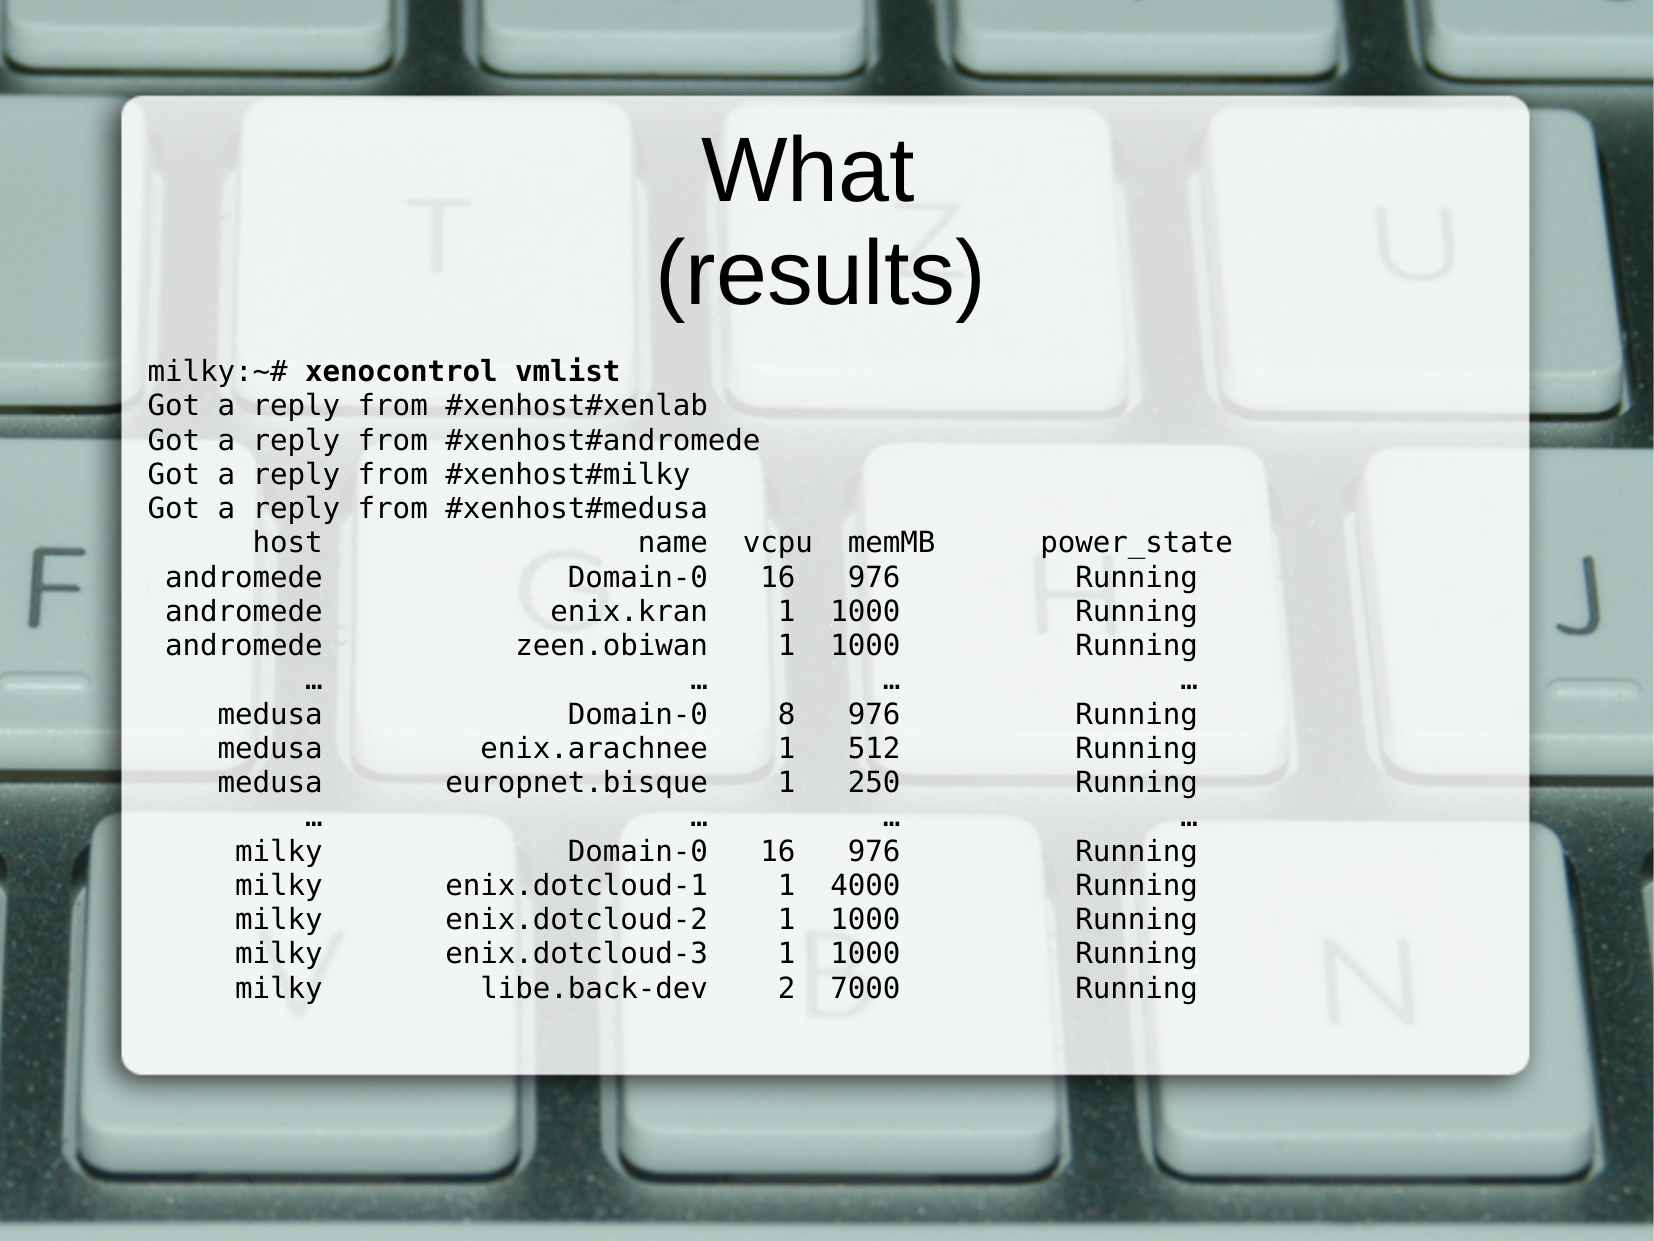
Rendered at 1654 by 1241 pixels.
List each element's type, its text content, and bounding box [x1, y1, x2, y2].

title What (results) [135, 118, 1506, 324]
list milky:~# xenocontrol vmlist Got a reply from #xenhost#xenlab Got a reply from #xenhost#andromede Got a reply from #xenhost#milky Got a reply from #xenhost#medusa host name vcpu memMB power_state andromede Domain-0 16 976 Running andromede enix.kran 1 1000 Running andromede zeen.obiwan 1 1000 Running … … … … medusa Domain-0 8 976 Running medusa enix.arachnee 1 512 Running medusa europnet.bisque 1 250 Running … … … … milky Domain-0 16 976 Running milky enix.dotcloud-1 1 4000 Running milky enix.dotcloud-2 1 1000 Running milky enix.dotcloud-3 1 1000 Running milky libe.back-dev 2 7000 Running [147, 354, 1506, 1241]
picture [0, 0, 1654, 1241]
